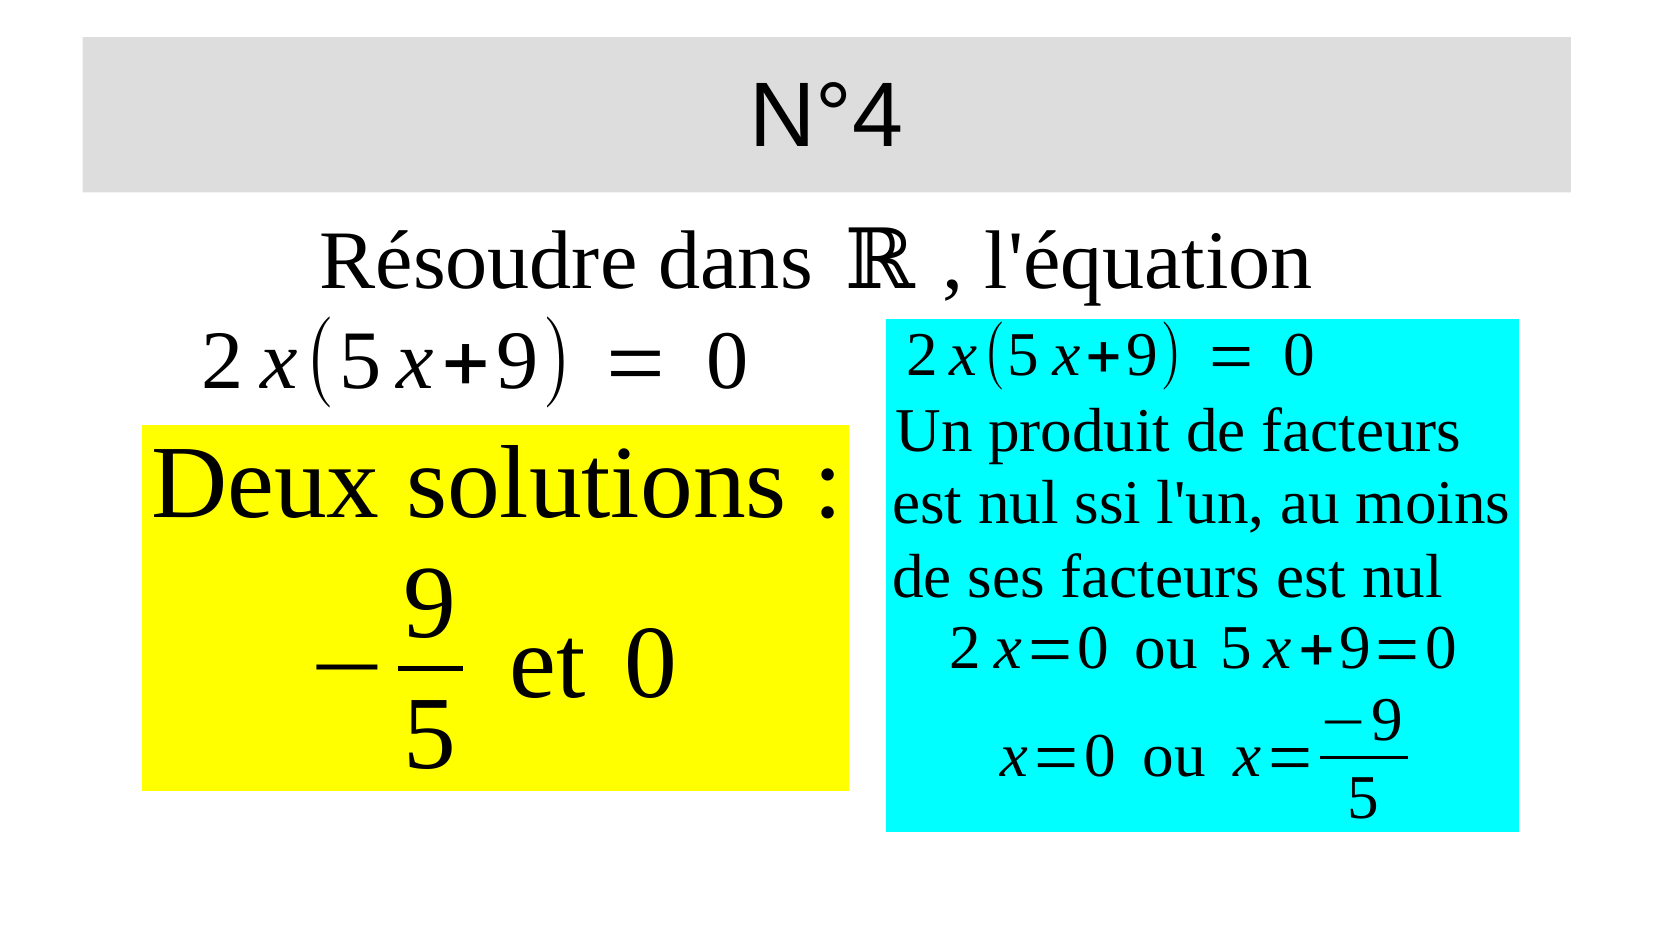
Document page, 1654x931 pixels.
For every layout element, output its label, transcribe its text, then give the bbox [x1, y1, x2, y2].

chart [311, 214, 1323, 308]
chart [141, 425, 850, 791]
chart [193, 314, 756, 414]
chart [885, 318, 1519, 833]
title N°4 [82, 37, 1571, 193]
